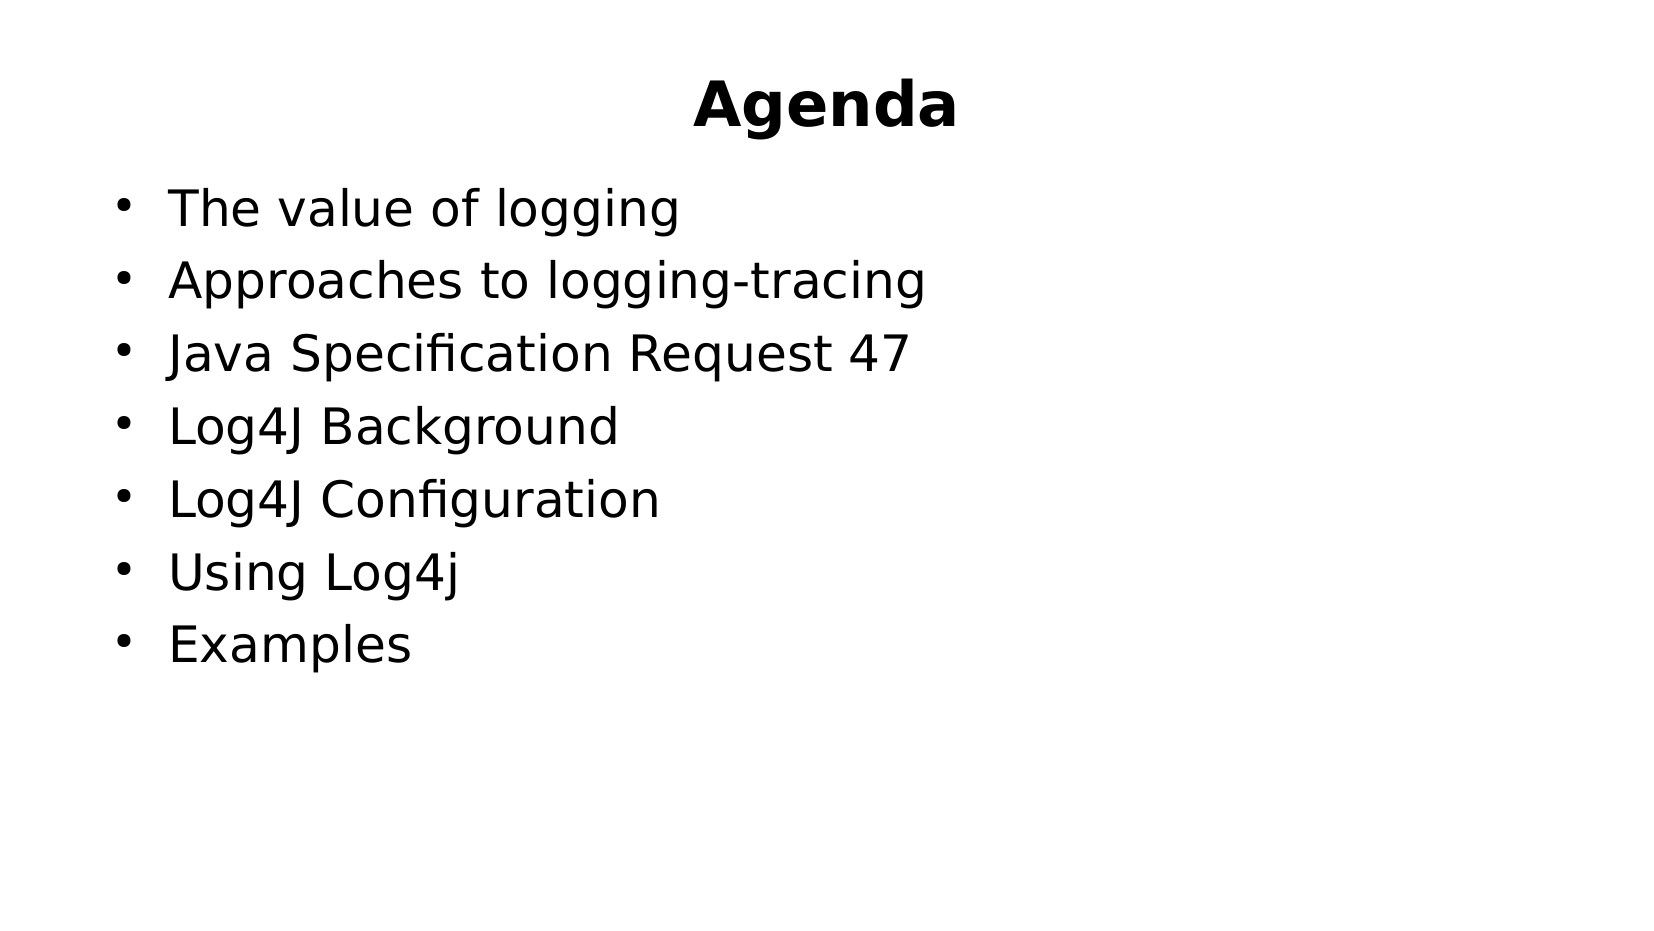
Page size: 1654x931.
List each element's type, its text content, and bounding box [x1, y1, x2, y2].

list The value of logging Approaches to logging-tracing Java Specification Request 47 Log4J Background Log4J Configuration Using Log4j Examples [82, 168, 1538, 889]
title Agenda [82, 36, 1571, 147]
